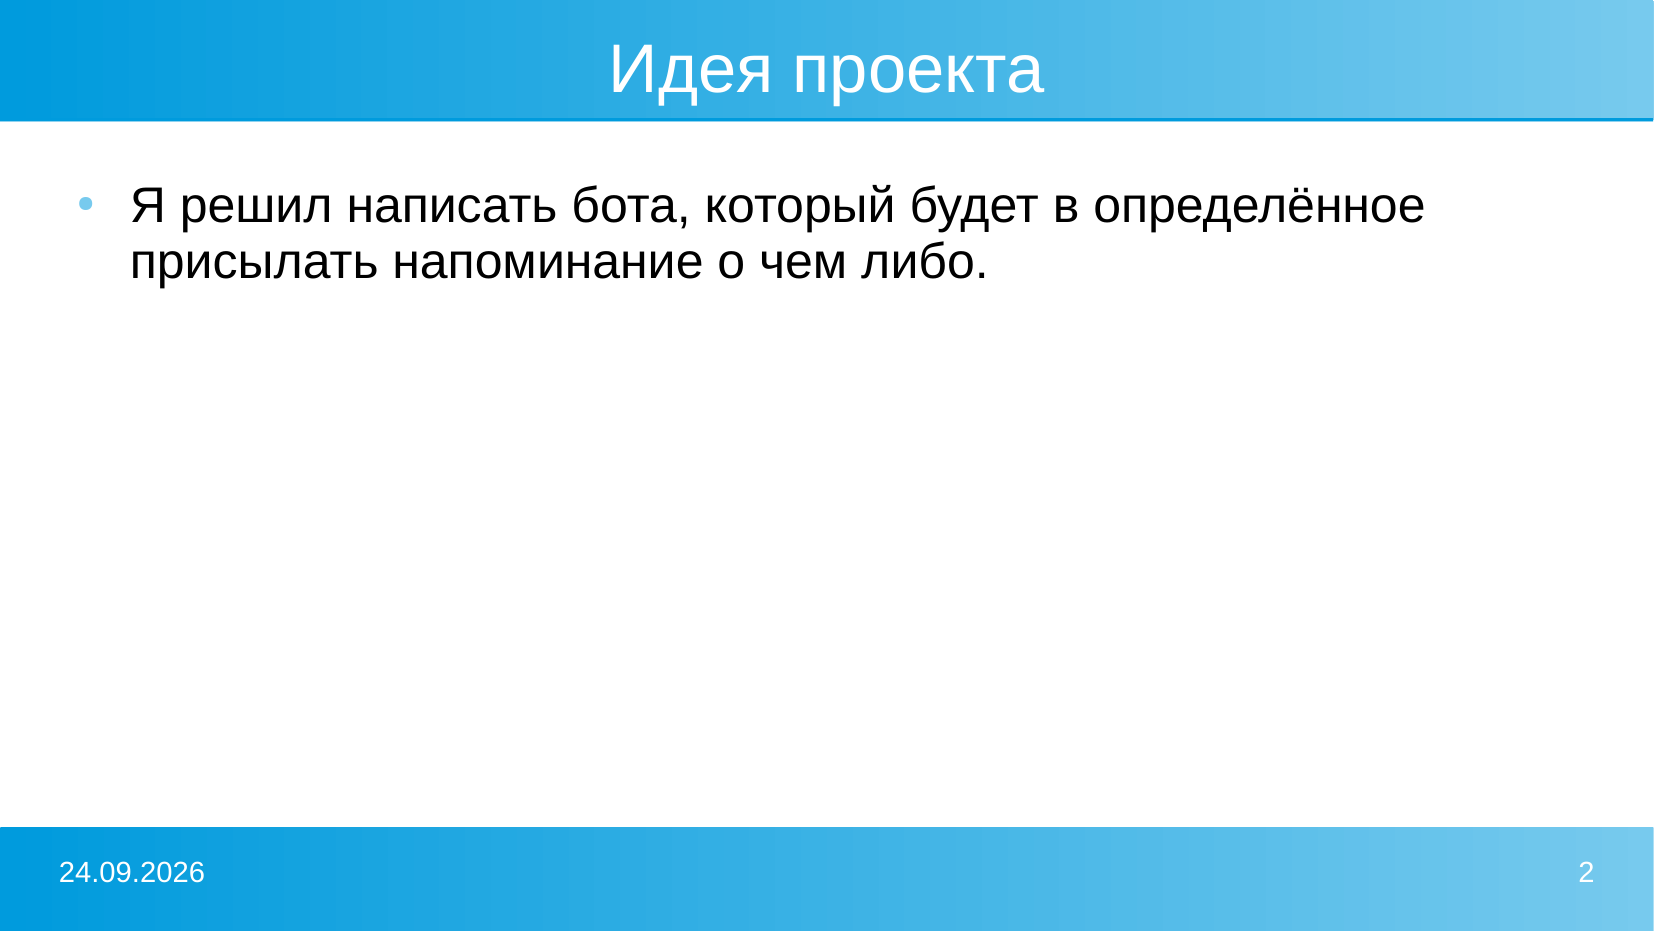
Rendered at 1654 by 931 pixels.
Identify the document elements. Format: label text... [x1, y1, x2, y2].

list Я решил написать бота, который будет в определённое присылать напоминание о чем либо. [59, 177, 1595, 768]
title Идея проекта [59, 29, 1595, 108]
